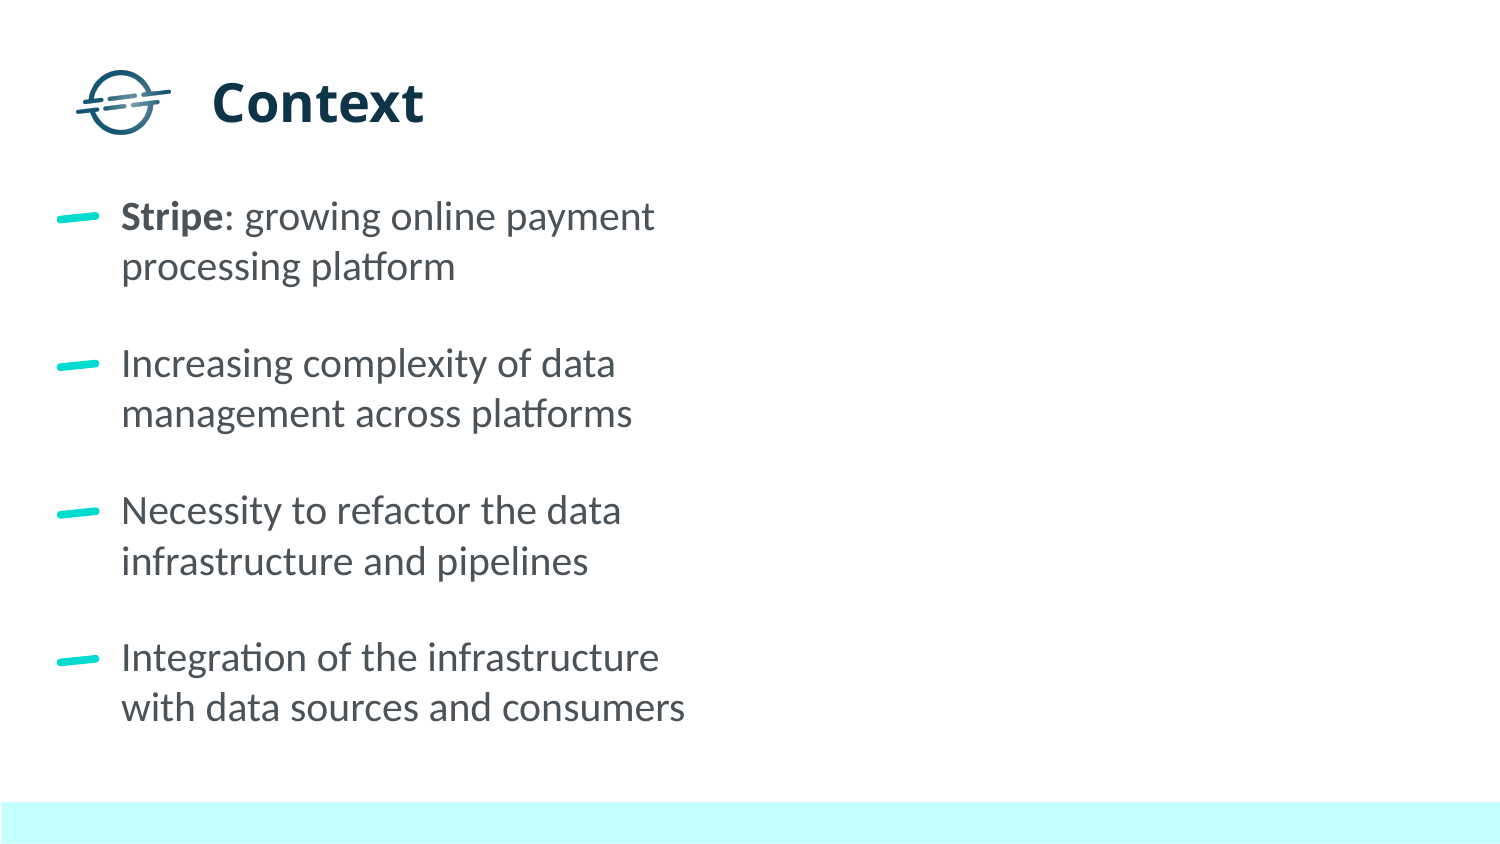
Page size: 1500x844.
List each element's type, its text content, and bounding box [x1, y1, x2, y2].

text_box [1, 802, 1500, 844]
text_box [56, 655, 100, 667]
text_box [56, 212, 100, 224]
title Increasing complexity of data management across platforms [106, 320, 726, 451]
title Necessity to refactor the data infrastructure and pipelines [106, 468, 661, 599]
picture [76, 70, 171, 135]
text_box [56, 359, 100, 371]
title Stripe: growing online payment processing platform [106, 174, 686, 297]
title Context [196, 53, 498, 155]
text_box [56, 507, 100, 519]
title Integration of the infrastructure with data sources and consumers [106, 614, 713, 757]
